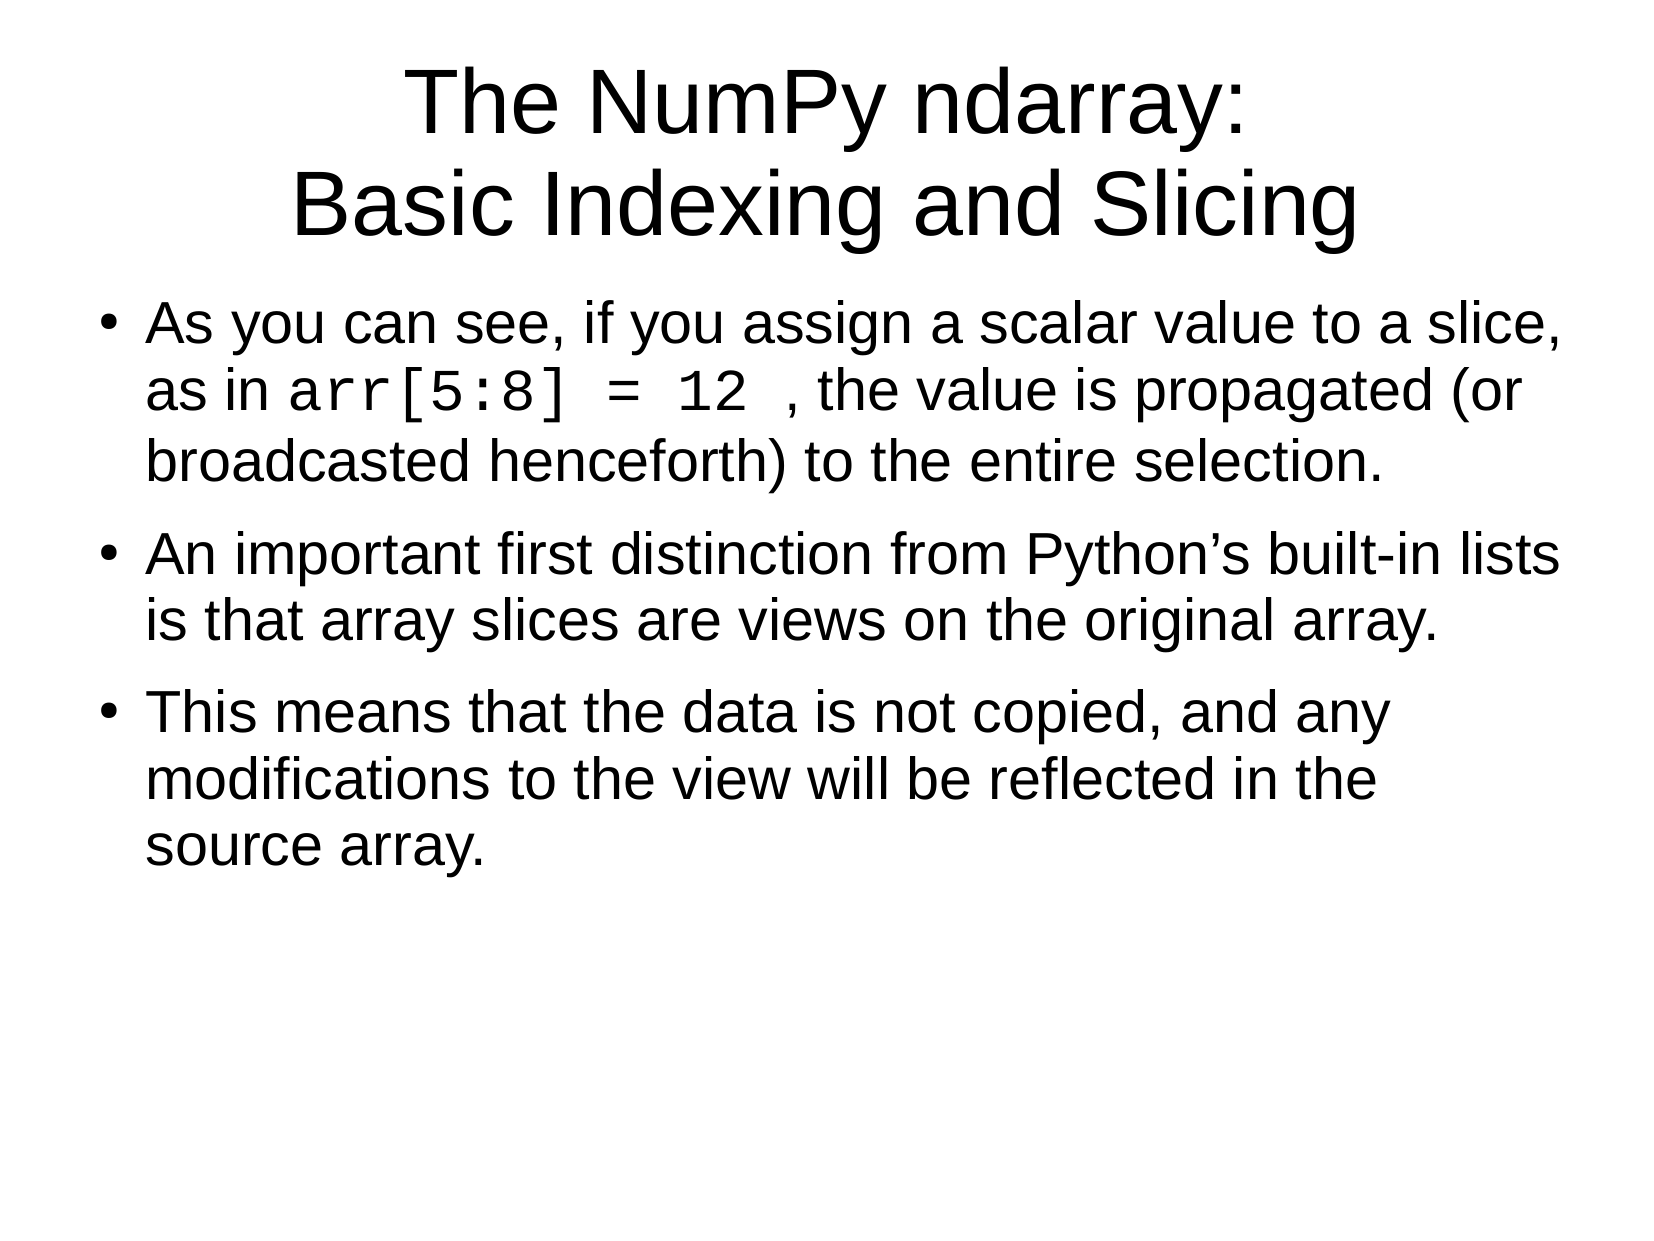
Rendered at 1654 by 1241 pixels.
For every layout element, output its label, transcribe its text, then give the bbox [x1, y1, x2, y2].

list As you can see, if you assign a scalar value to a slice, as in arr[5:8] = 12 , the value is propagated (or broadcasted henceforth) to the entire selection. An important first distinction from Python’s built-in lists is that array slices are views on the original array. This means that the data is not copied, and any modifications to the view will be reflected in the source array. [82, 290, 1571, 1010]
title The NumPy ndarray: Basic Indexing and Slicing [82, 49, 1571, 257]
